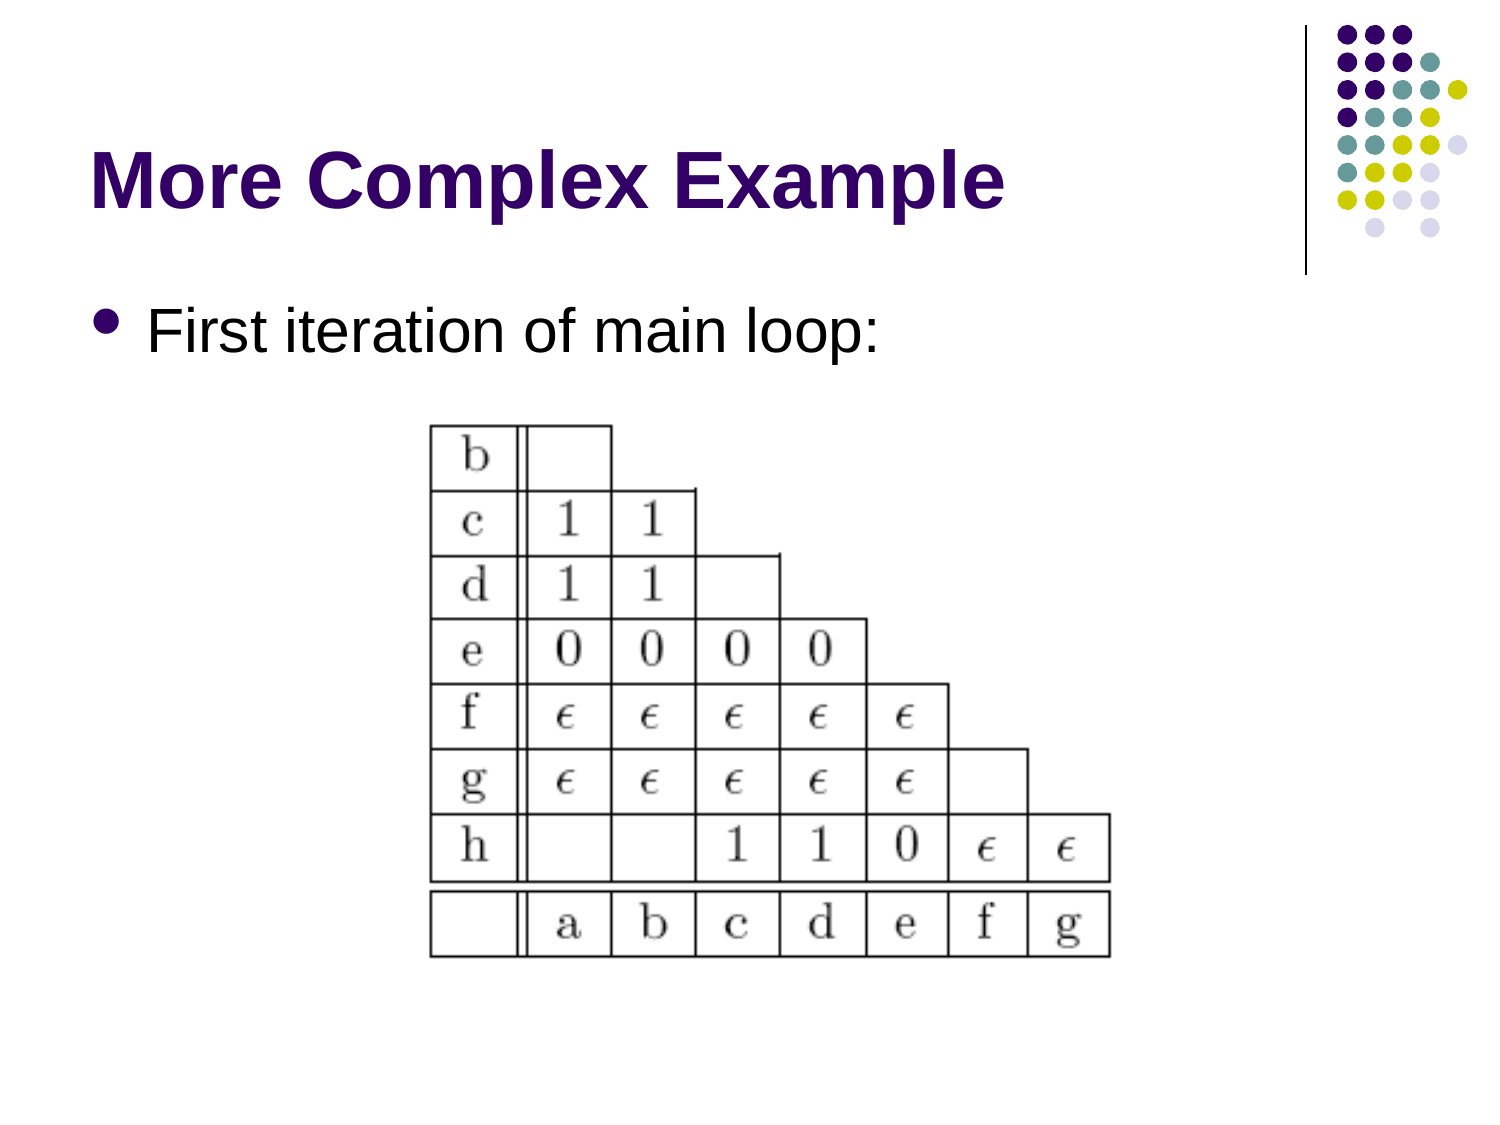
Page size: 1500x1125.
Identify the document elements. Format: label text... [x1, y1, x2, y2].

list First iteration of main loop: [75, 282, 1426, 1006]
picture [375, 399, 1138, 985]
title More Complex Example [74, 20, 1313, 233]
